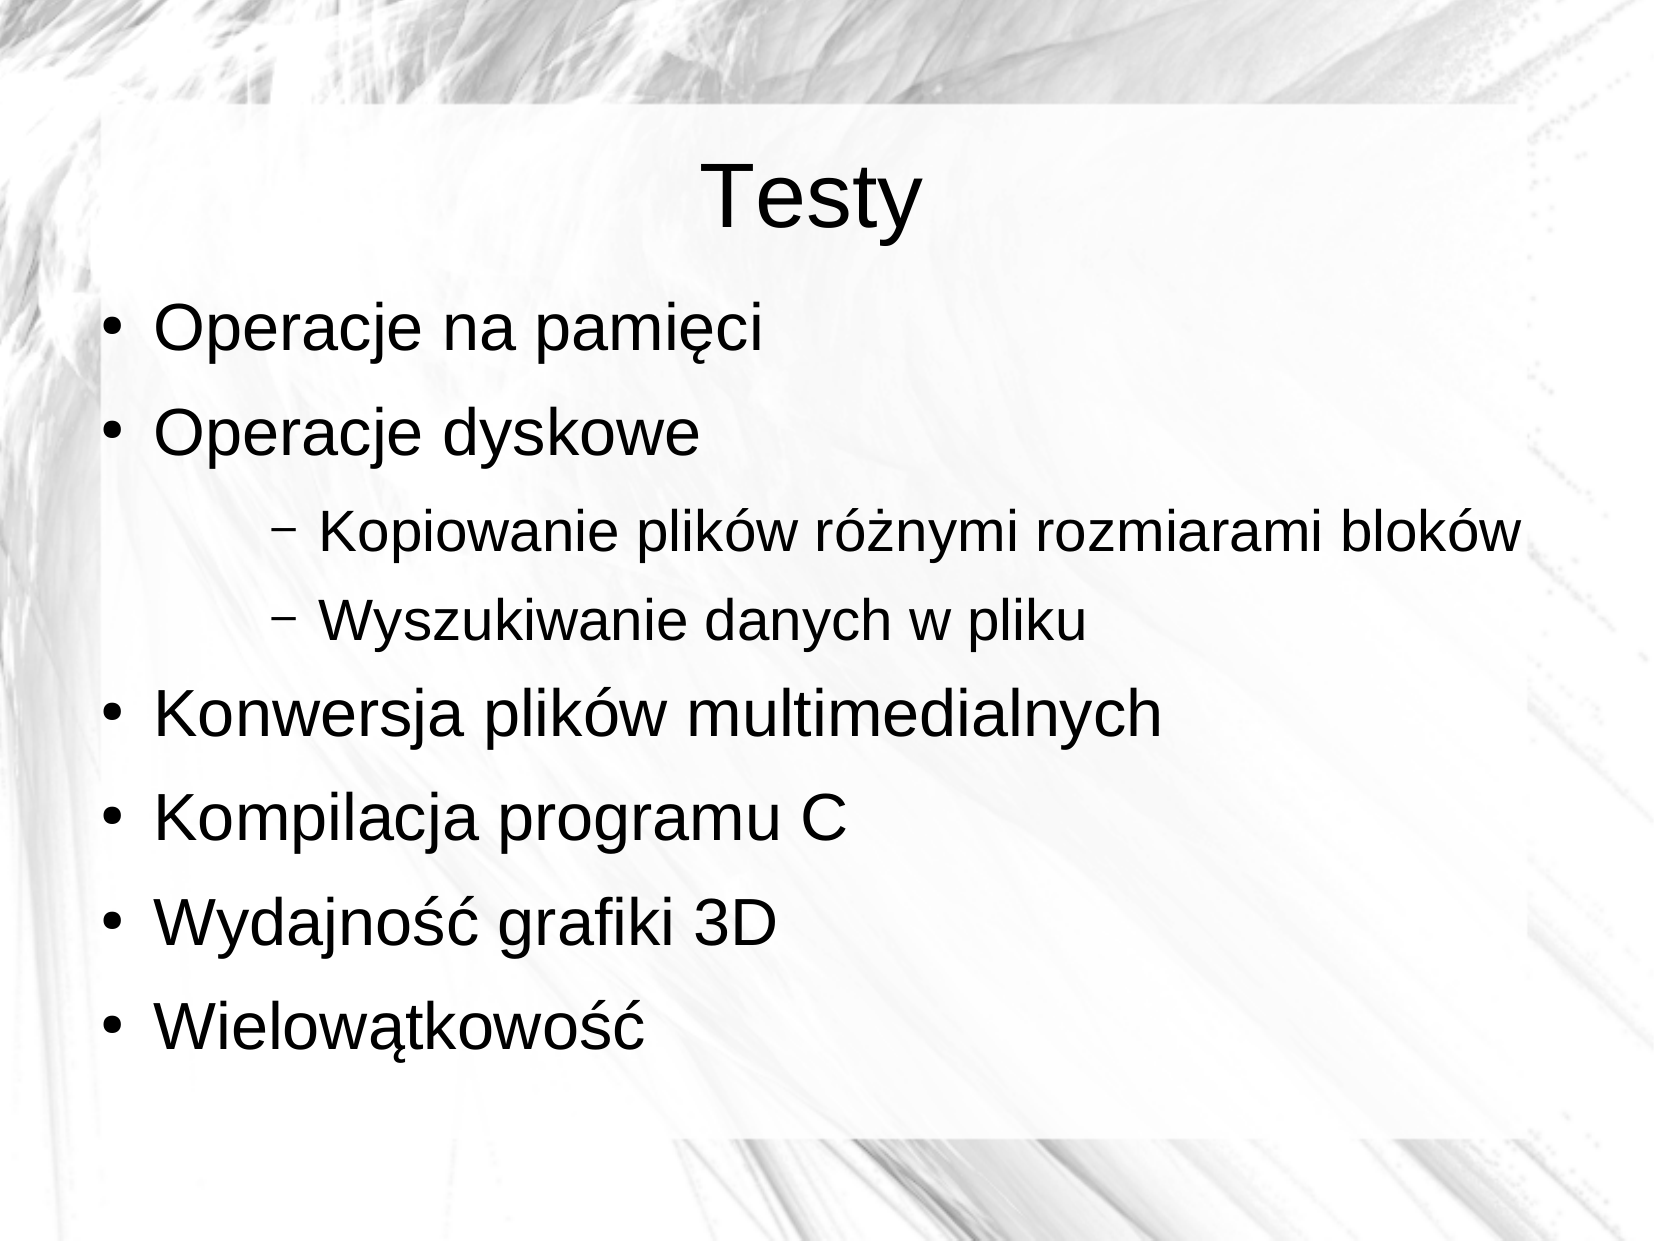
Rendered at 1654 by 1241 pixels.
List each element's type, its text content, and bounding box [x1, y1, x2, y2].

title Testy [118, 112, 1506, 281]
picture [0, 0, 1654, 1241]
list Operacje na pamięci Operacje dyskowe Kopiowanie plików różnymi rozmiarami bloków Wyszukiwanie danych w pliku Konwersja plików multimedialnych Kompilacja programu C Wydajność grafiki 3D Wielowątkowość [82, 290, 1538, 1134]
